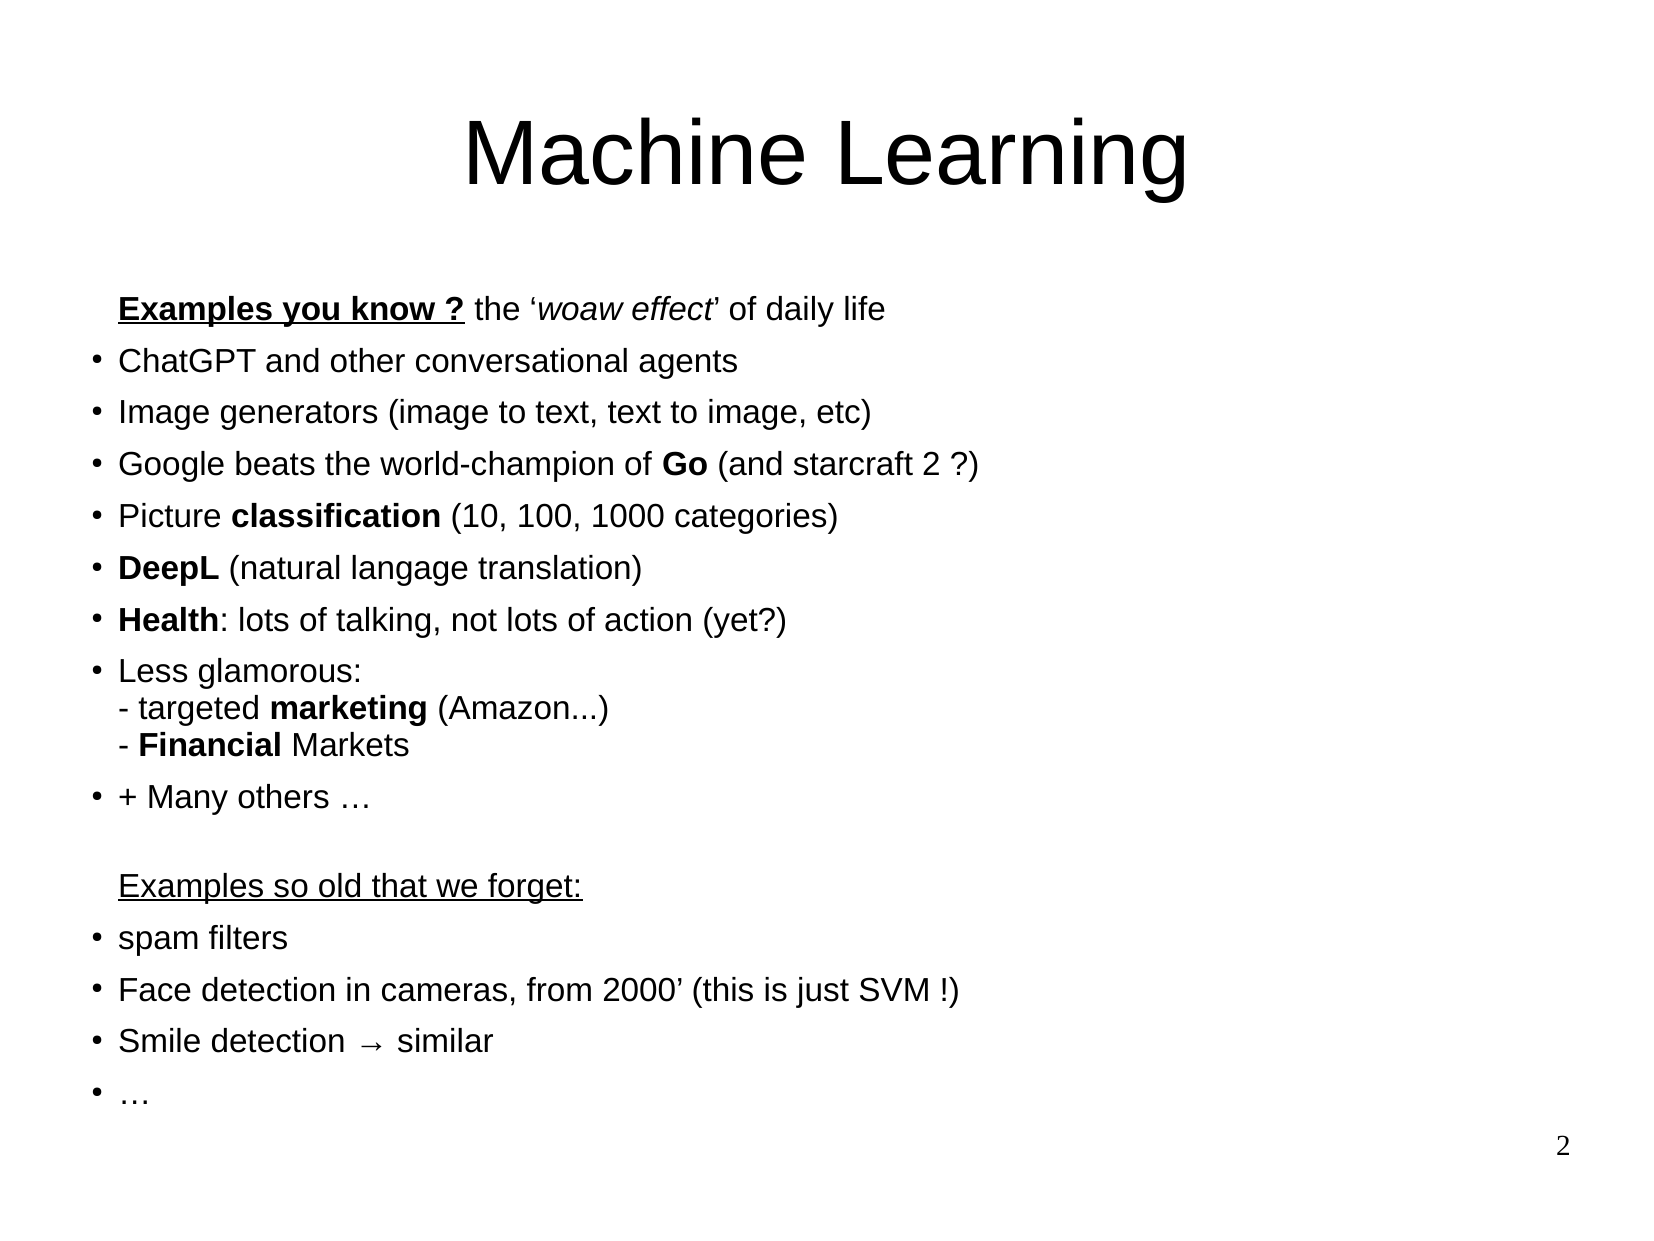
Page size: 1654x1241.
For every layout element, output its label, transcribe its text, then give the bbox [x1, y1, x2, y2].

list Examples you know ? the ‘woaw effect’ of daily life ChatGPT and other conversational agents Image generators (image to text, text to image, etc) Google beats the world-champion of Go (and starcraft 2 ?) Picture classification (10, 100, 1000 categories) DeepL (natural langage translation) Health: lots of talking, not lots of action (yet?) Less glamorous: - targeted marketing (Amazon...) - Financial Markets + Many others … Examples so old that we forget: spam filters Face detection in cameras, from 2000’ (this is just SVM !) Smile detection → similar … [82, 290, 1571, 1126]
title Machine Learning [82, 49, 1571, 257]
